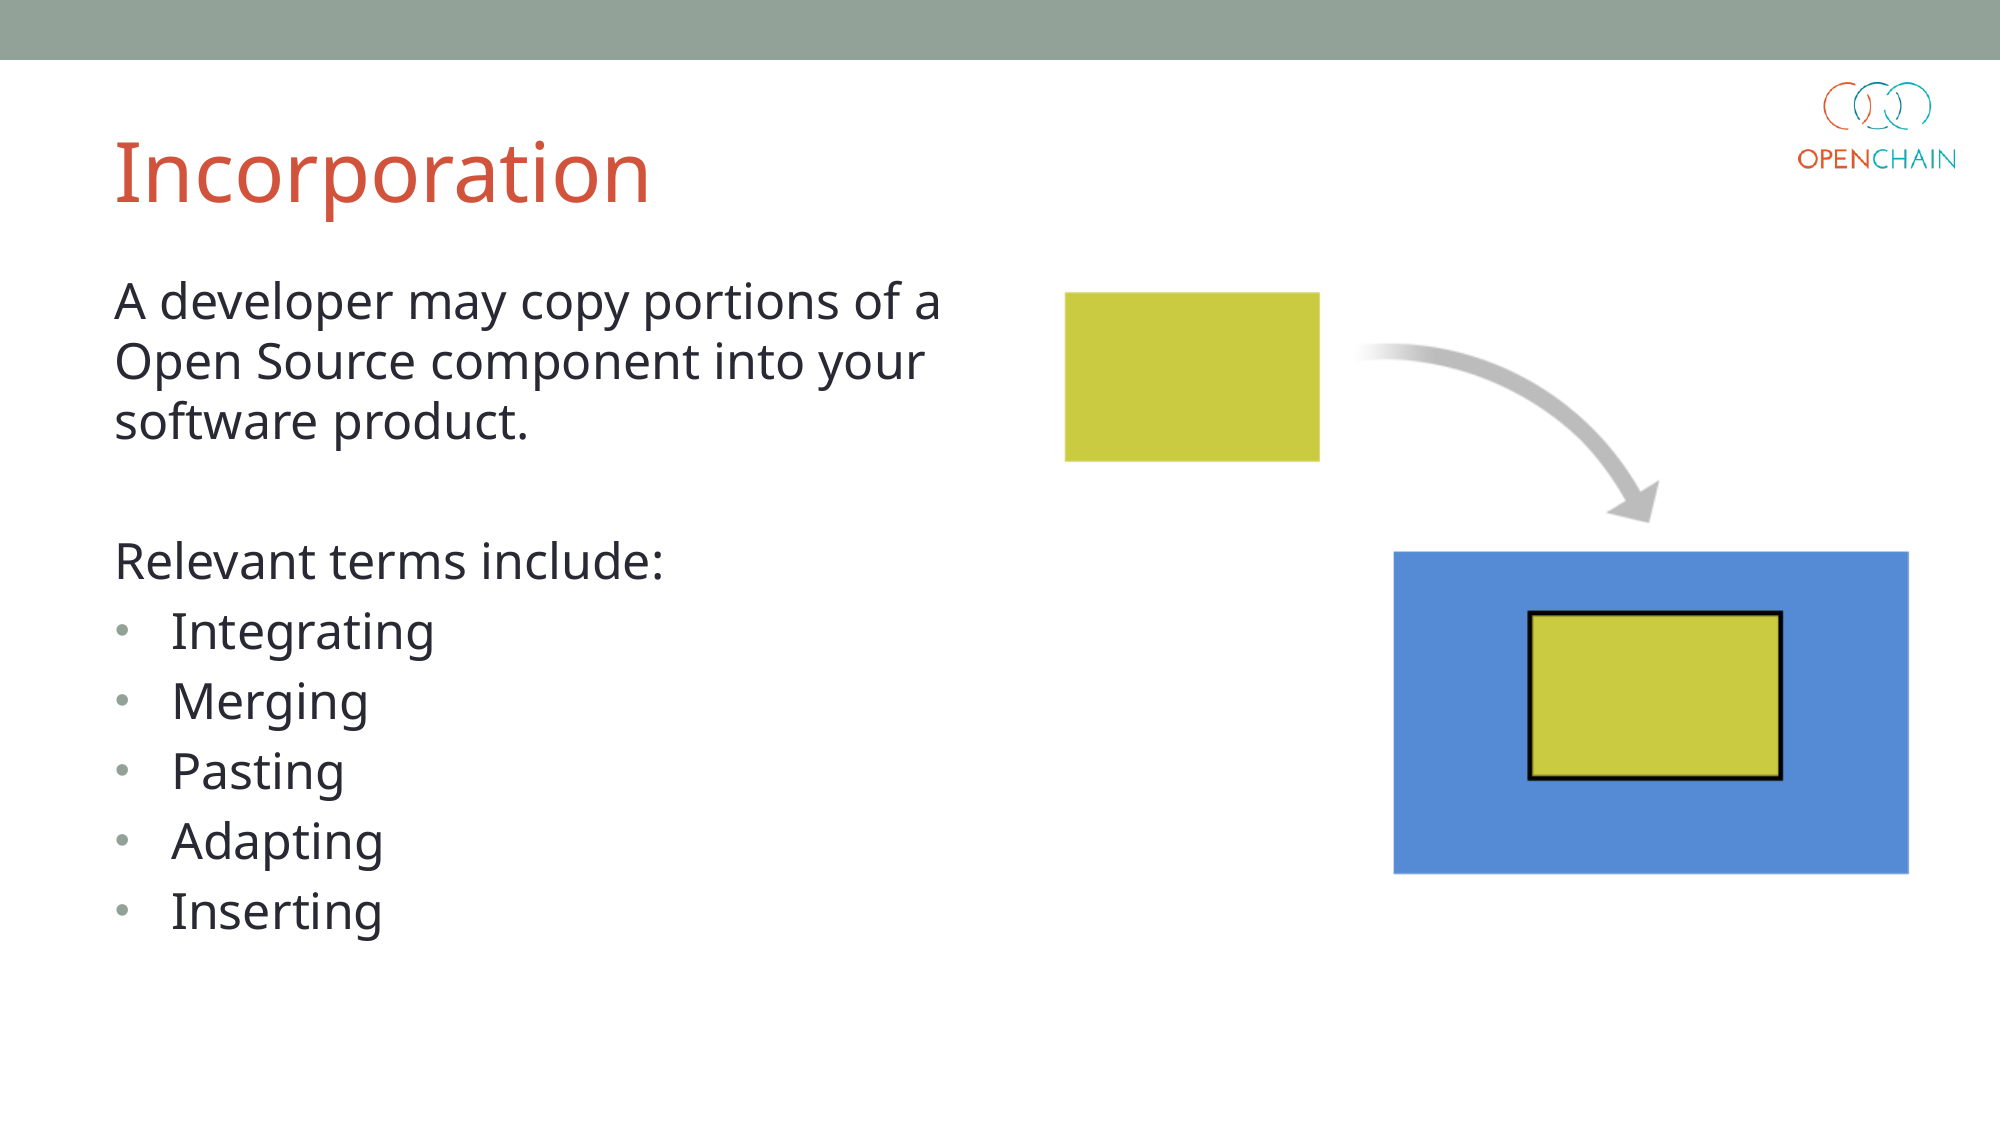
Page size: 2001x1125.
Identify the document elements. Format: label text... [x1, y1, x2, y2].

picture [873, 225, 2000, 928]
text_box A developer may copy portions of a Open Source component into your software product. Relevant terms include: Integrating Merging Pasting Adapting Inserting [100, 262, 1025, 1062]
text_box Incorporation [100, 88, 1900, 250]
